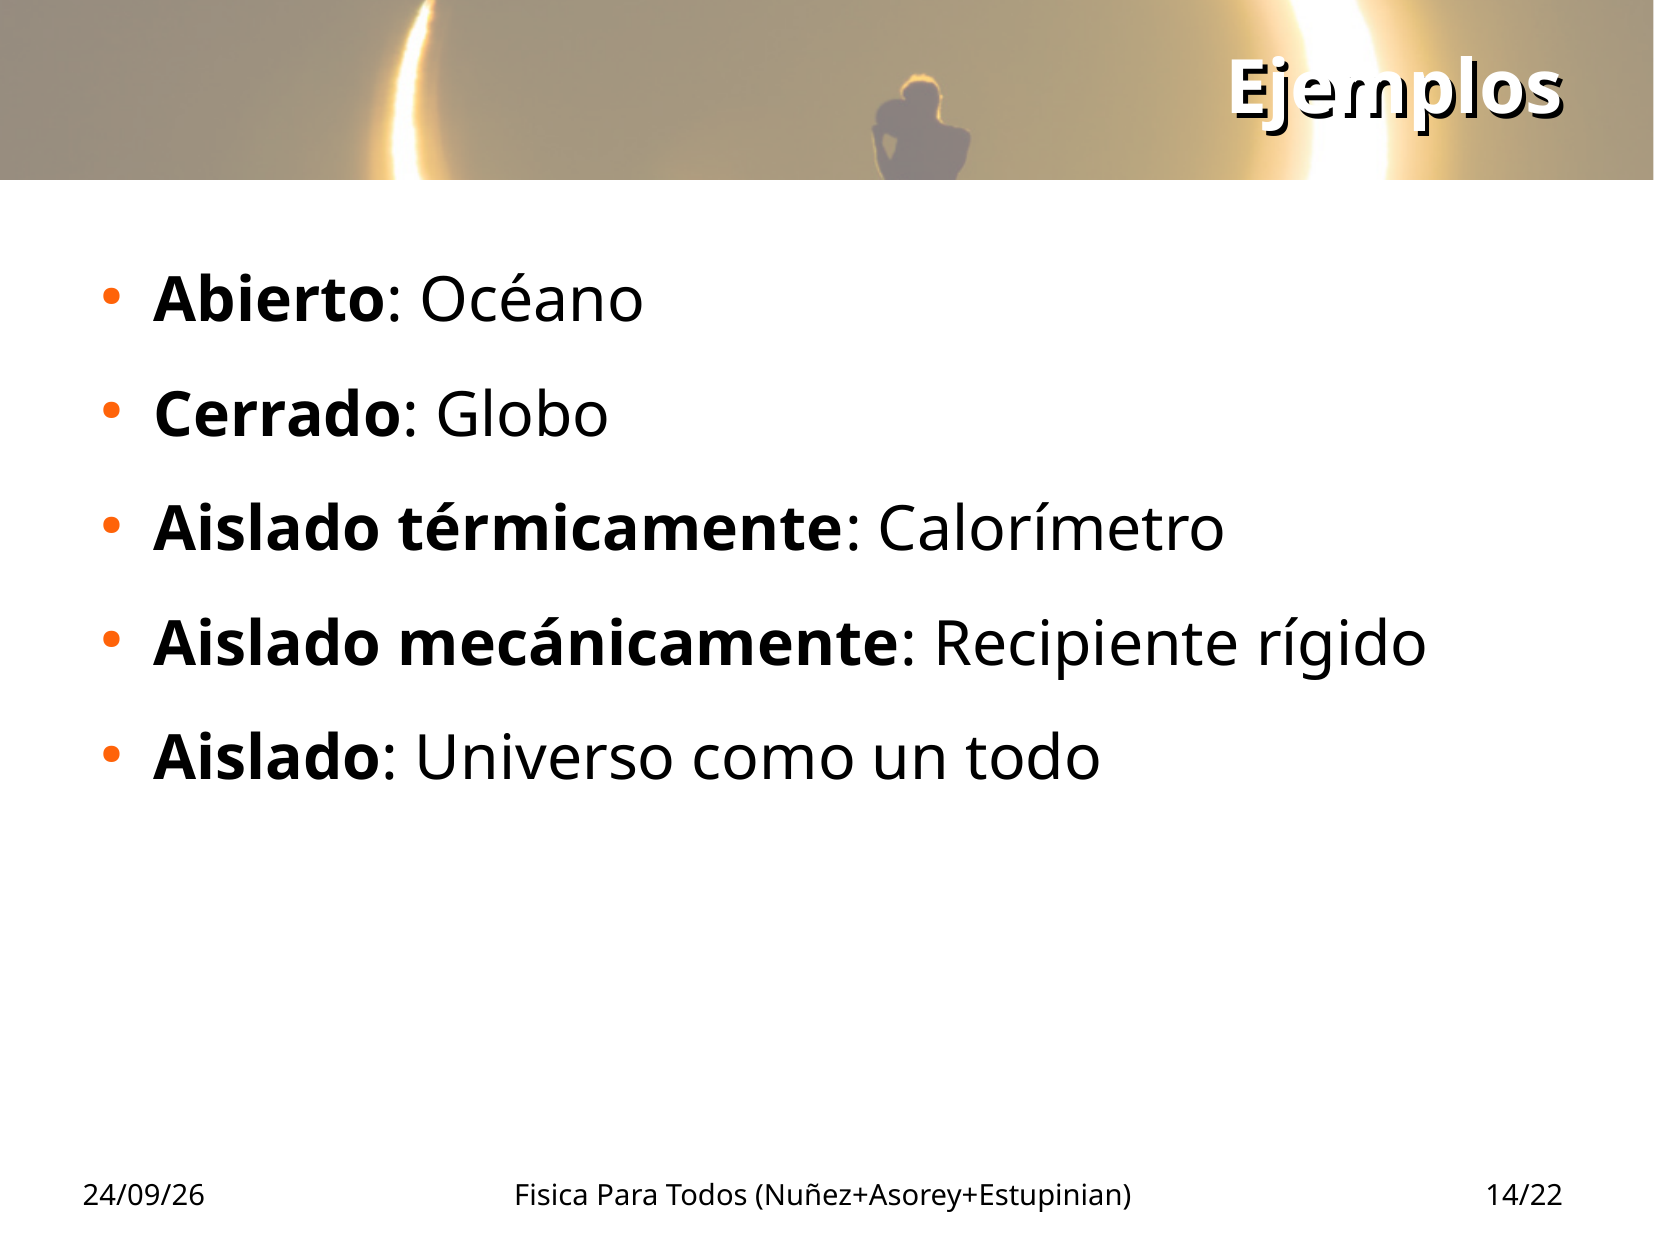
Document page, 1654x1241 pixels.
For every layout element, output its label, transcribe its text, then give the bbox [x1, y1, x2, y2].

list Abierto: Océano Cerrado: Globo Aislado térmicamente: Calorímetro Aislado mecánicamente: Recipiente rígido Aislado: Universo como un todo [82, 255, 1571, 1156]
title Ejemplos [75, 19, 1564, 151]
picture [0, 0, 1654, 180]
